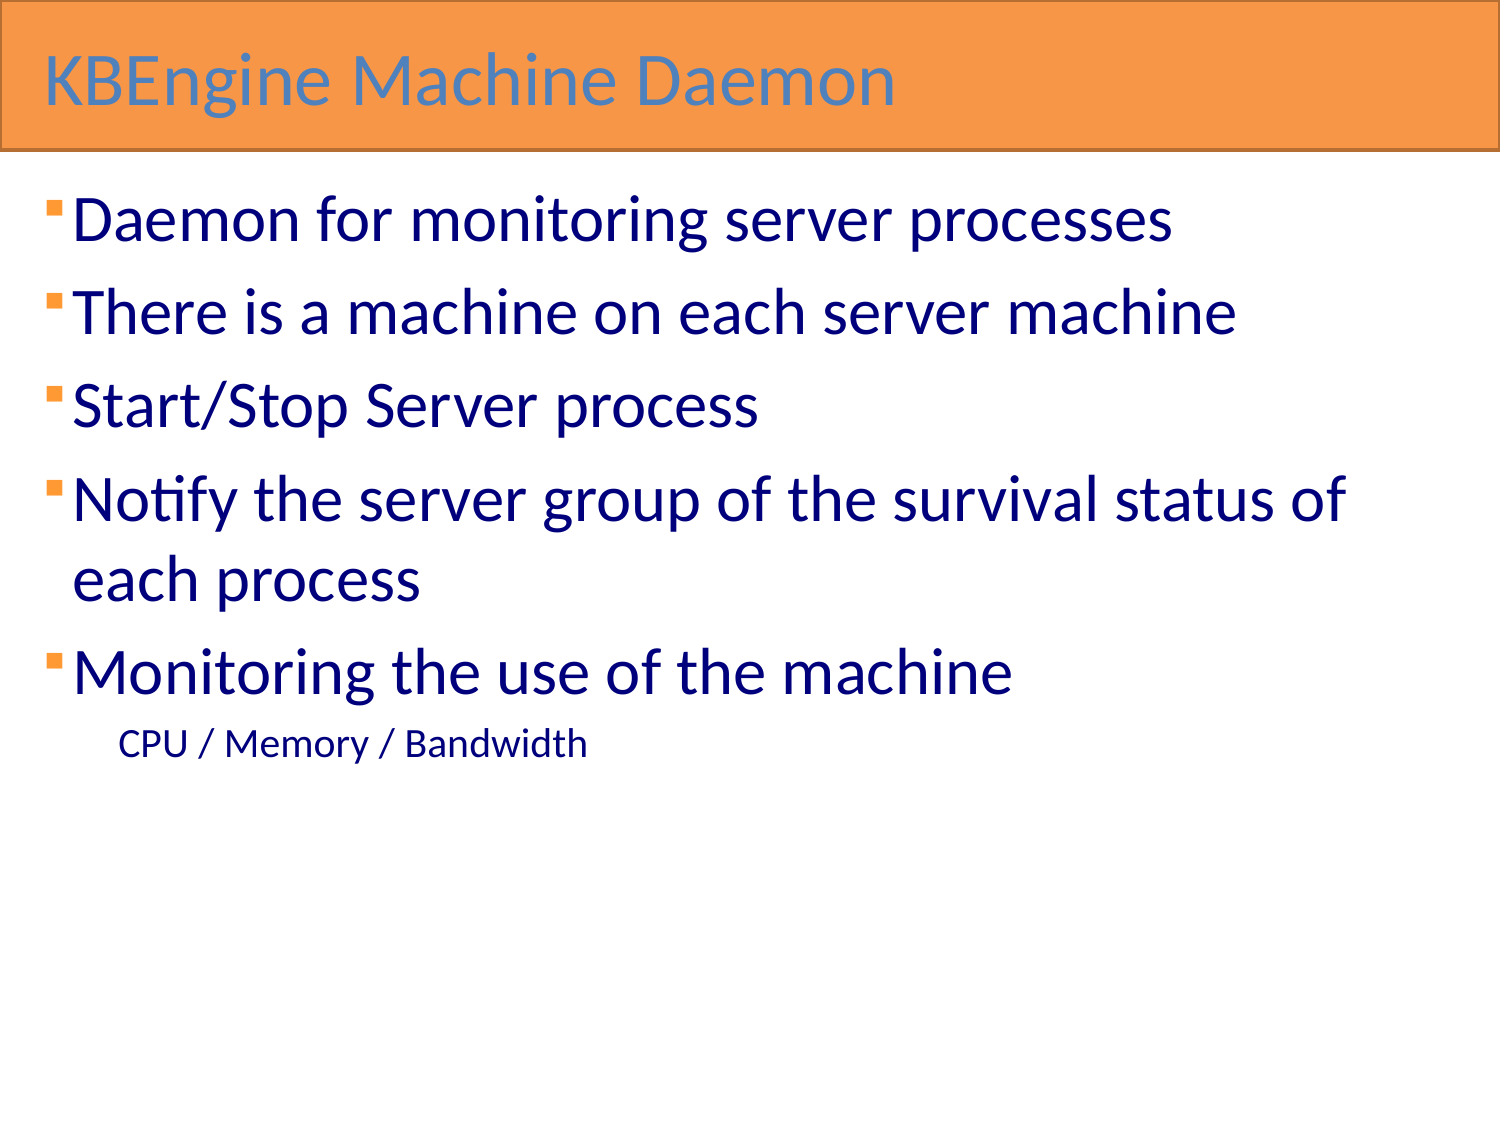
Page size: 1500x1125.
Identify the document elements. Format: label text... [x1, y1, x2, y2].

title KBEngine Machine Daemon [29, 21, 1483, 129]
text_box Daemon for monitoring server processes There is a machine on each server machine Start/Stop Server process Notify the server group of the survival status of each process Monitoring the use of the machine CPU / Memory / Bandwidth [33, 172, 1469, 1066]
text_box [0, 0, 1500, 150]
